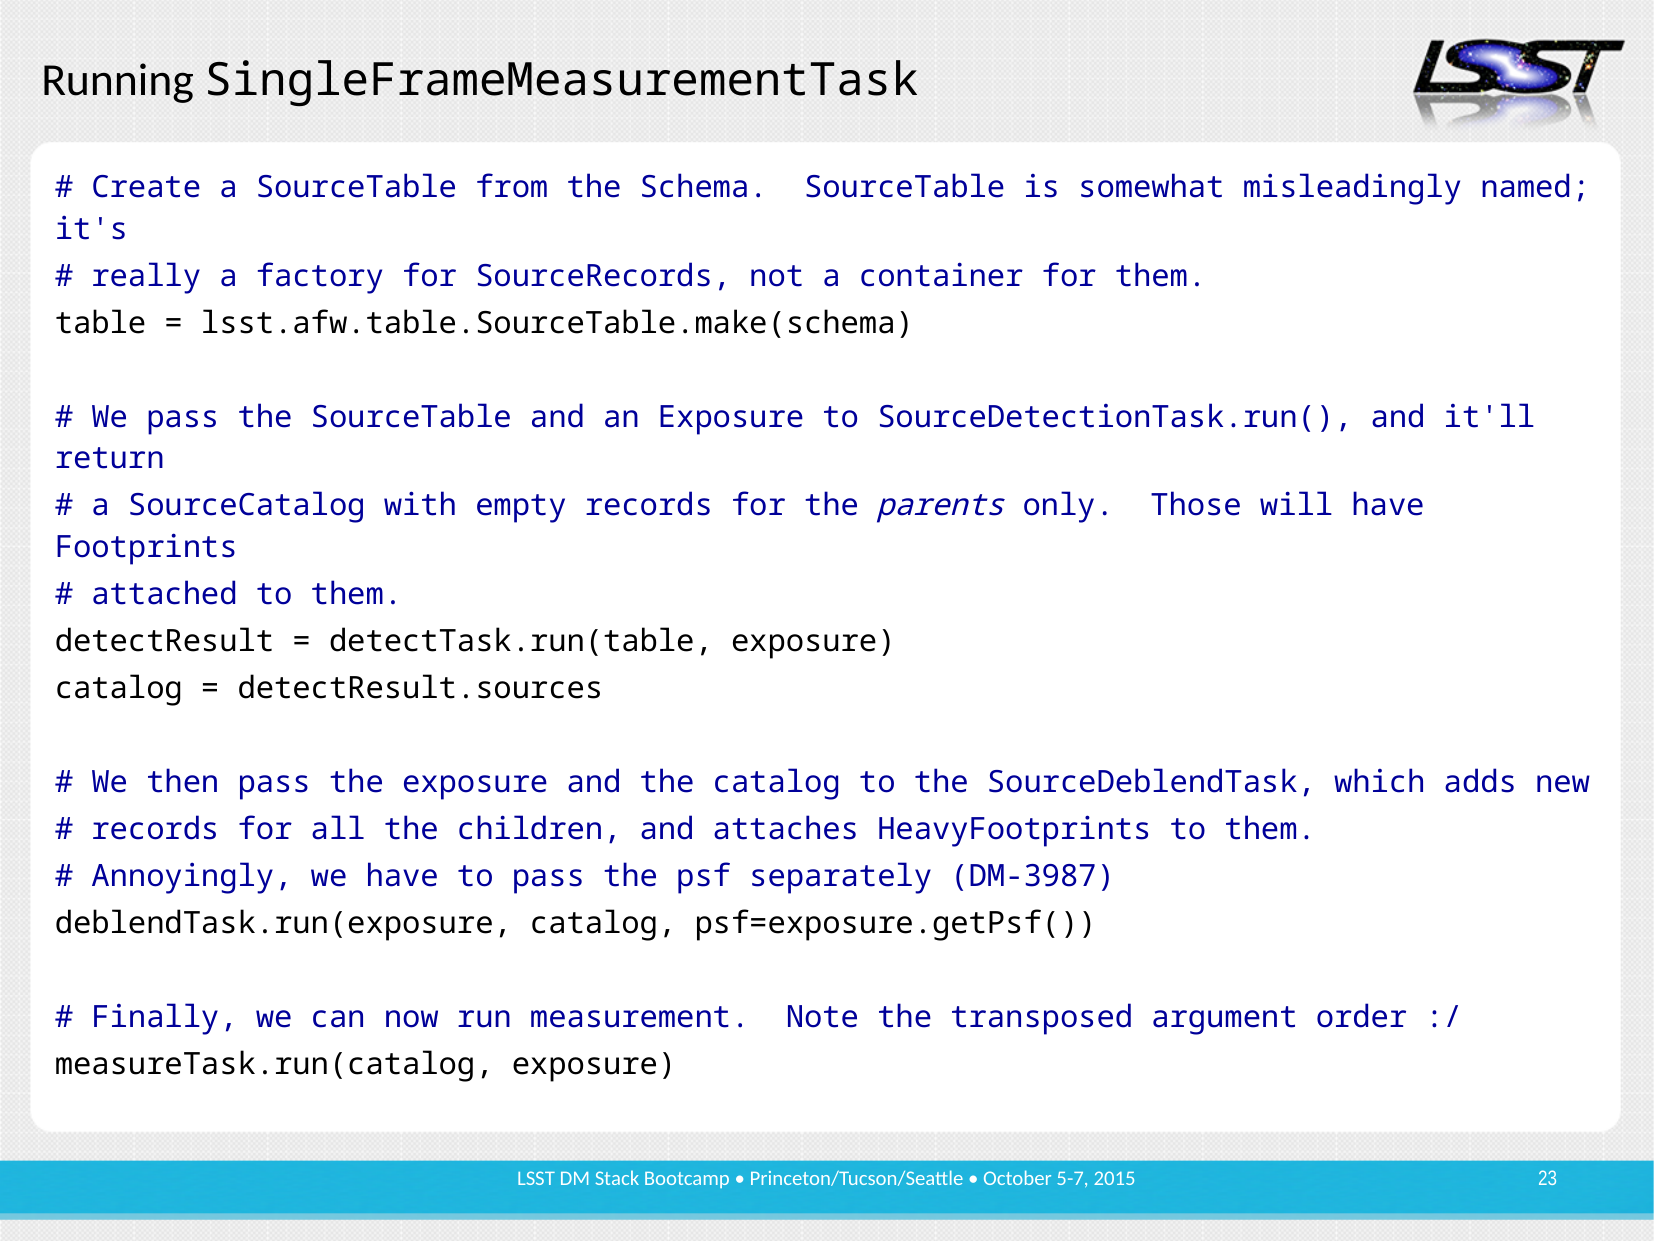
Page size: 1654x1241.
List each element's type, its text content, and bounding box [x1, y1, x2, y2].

picture [0, 0, 1654, 1241]
list # Create a SourceTable from the Schema. SourceTable is somewhat misleadingly named; it's # really a factory for SourceRecords, not a container for them. table = lsst.afw.table.SourceTable.make(schema) # We pass the SourceTable and an Exposure to SourceDetectionTask.run(), and it'll return # a SourceCatalog with empty records for the parents only. Those will have Footprints # attached to them. detectResult = detectTask.run(table, exposure) catalog = detectResult.sources # We then pass the exposure and the catalog to the SourceDeblendTask, which adds new # records for all the children, and attaches HeavyFootprints to them. # Annoyingly, we have to pass the psf separately (DM-3987) deblendTask.run(exposure, catalog, psf=exposure.getPsf()) # Finally, we can now run measurement. Note the transposed argument order :/ measureTask.run(catalog, exposure) [55, 165, 1599, 1103]
title Running SingleFrameMeasurementTask [41, 27, 1161, 129]
